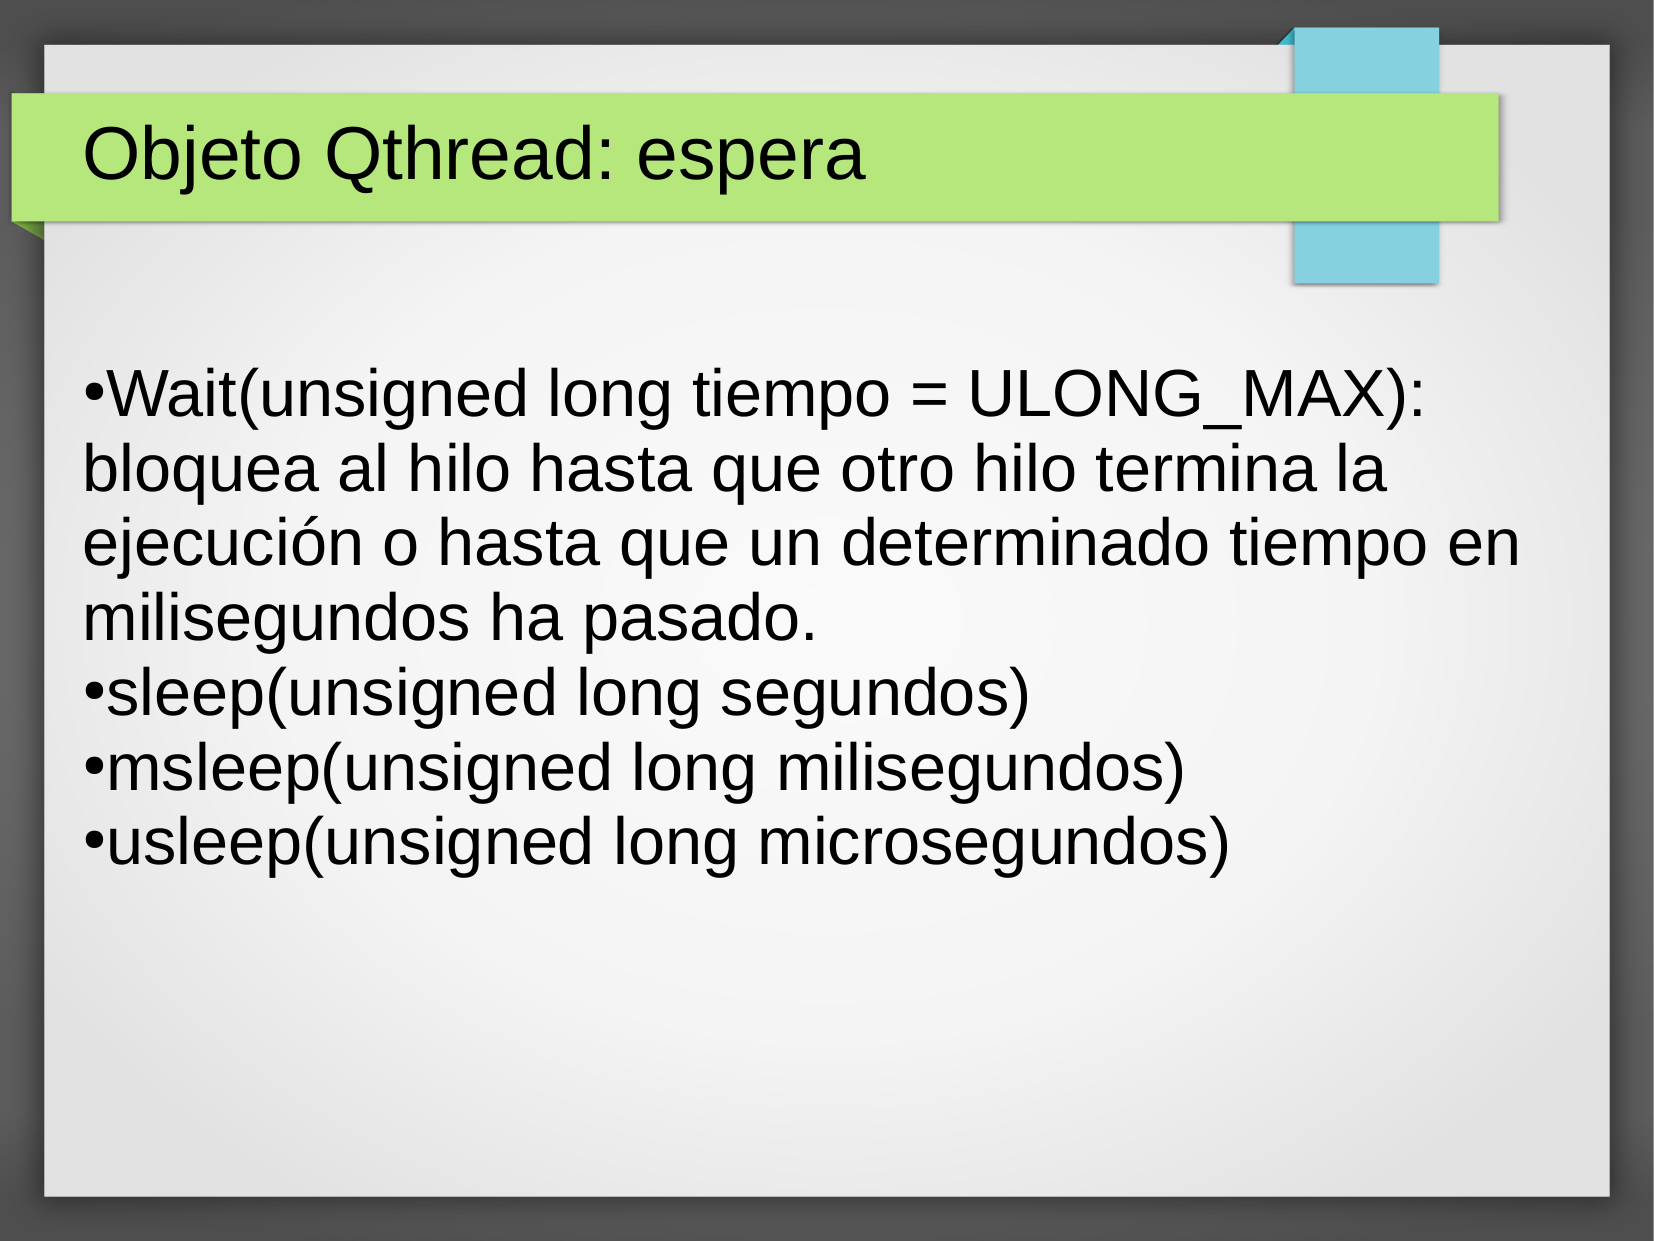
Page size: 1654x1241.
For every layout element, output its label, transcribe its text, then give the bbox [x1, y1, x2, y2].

picture [0, 0, 1654, 1241]
title Objeto Qthread: espera [82, 94, 1264, 213]
subtitle Wait(unsigned long tiempo = ULONG_MAX): bloquea al hilo hasta que otro hilo termina la ejecución o hasta que un determinado tiempo en milisegundos ha pasado. sleep(unsigned long segundos) msleep(unsigned long milisegundos) usleep(unsigned long microsegundos) [82, 295, 1571, 1015]
